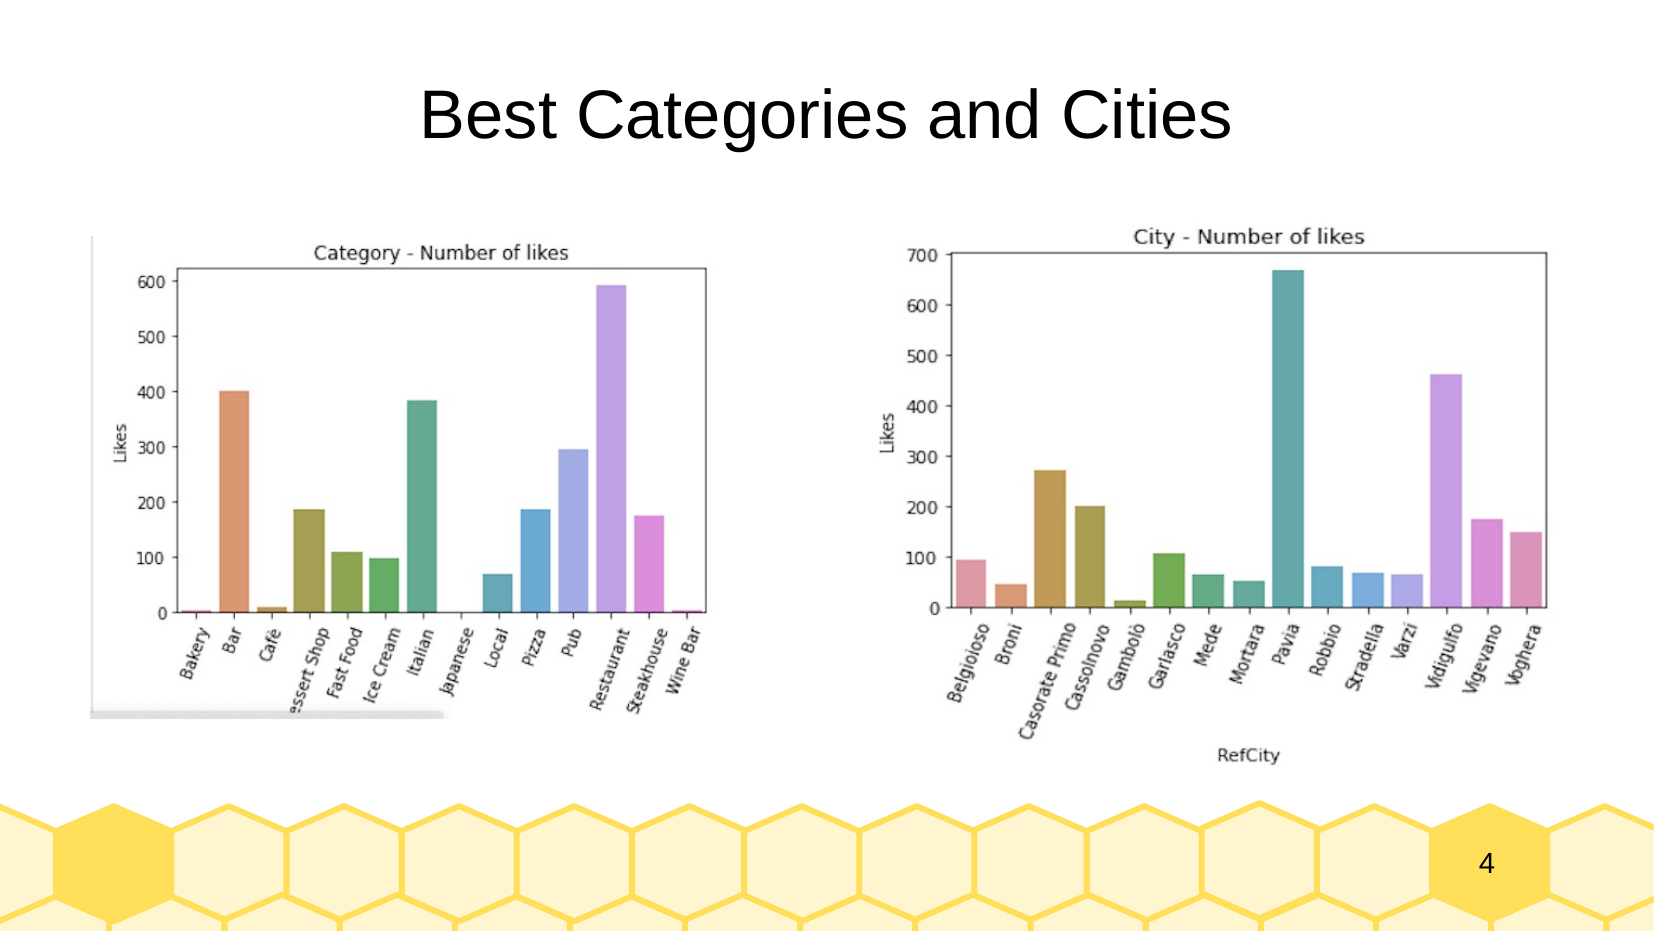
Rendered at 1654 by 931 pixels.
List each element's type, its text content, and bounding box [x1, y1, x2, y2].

picture [853, 206, 1625, 768]
title Best Categories and Cities [82, 37, 1571, 193]
picture [90, 236, 798, 719]
